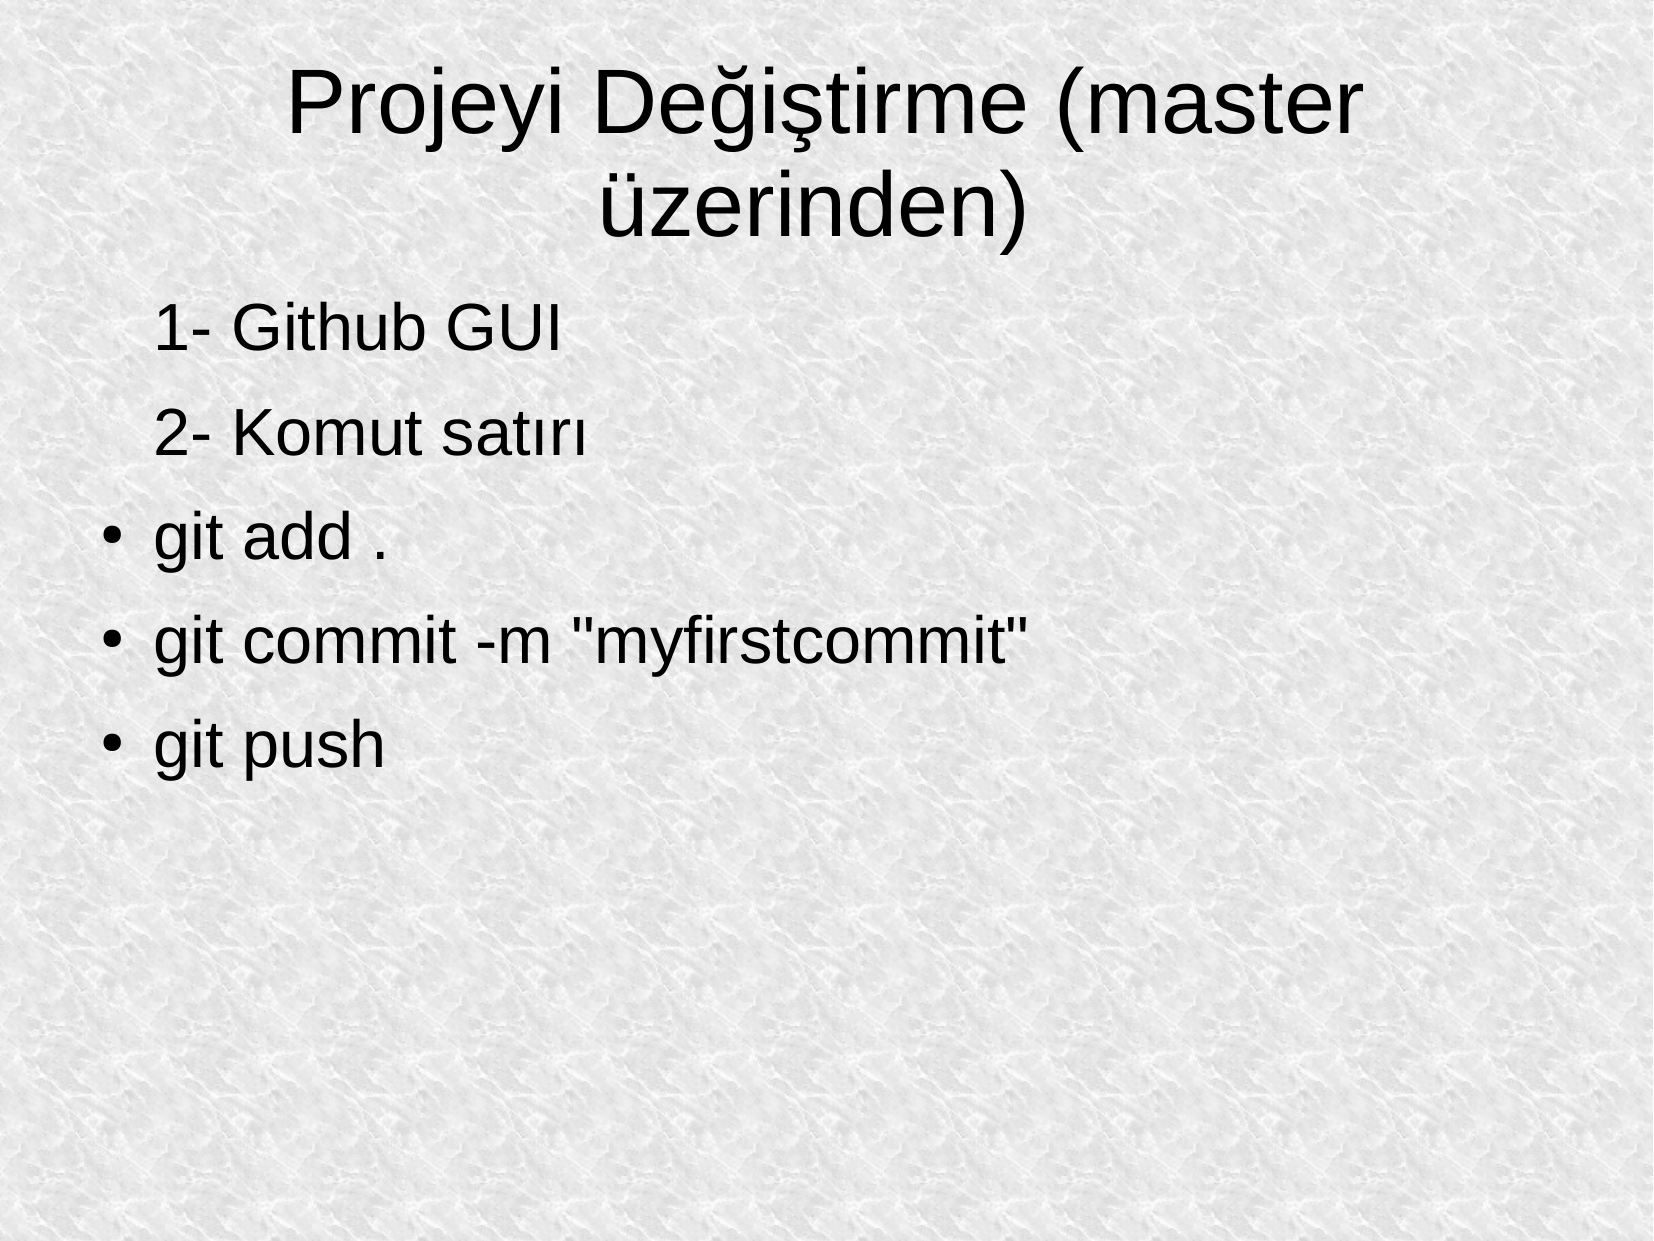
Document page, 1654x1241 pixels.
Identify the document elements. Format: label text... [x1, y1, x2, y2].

title Projeyi Değiştirme (master üzerinden) [82, 49, 1571, 257]
picture [0, 0, 1654, 1241]
list 1- Github GUI 2- Komut satırı git add . git commit -m "myfirstcommit" git push [82, 290, 1571, 1010]
